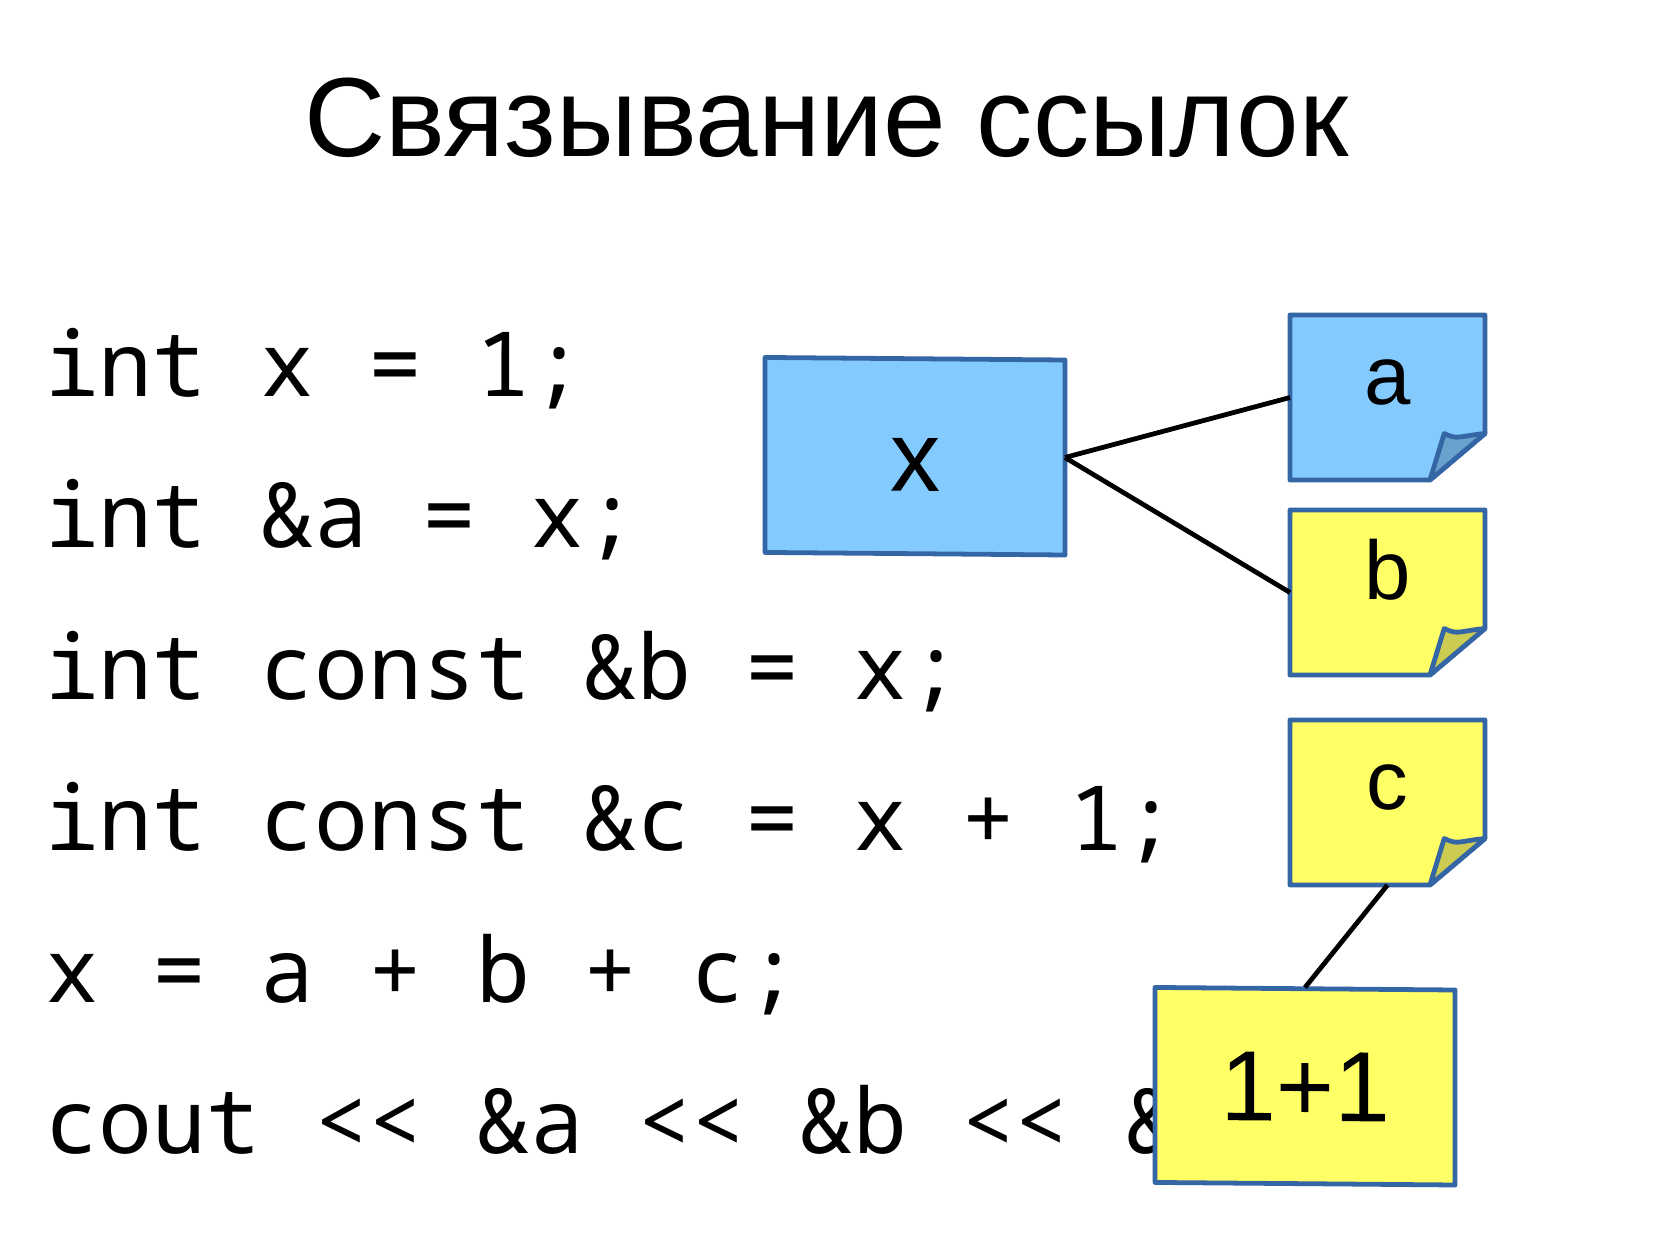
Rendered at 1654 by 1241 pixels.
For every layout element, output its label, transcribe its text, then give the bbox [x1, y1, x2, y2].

text_box x [765, 357, 1066, 556]
text_box b [1290, 510, 1486, 676]
text_box a [1290, 315, 1486, 481]
title Связывание ссылок [82, 13, 1571, 222]
text_box 1+1 [1155, 987, 1456, 1186]
text_box c [1290, 720, 1486, 886]
list int x = 1; int &a = x; int const &b = x; int const &c = x + 1; x = a + b + c; cout << &a << &b << &c; [45, 300, 1583, 1186]
